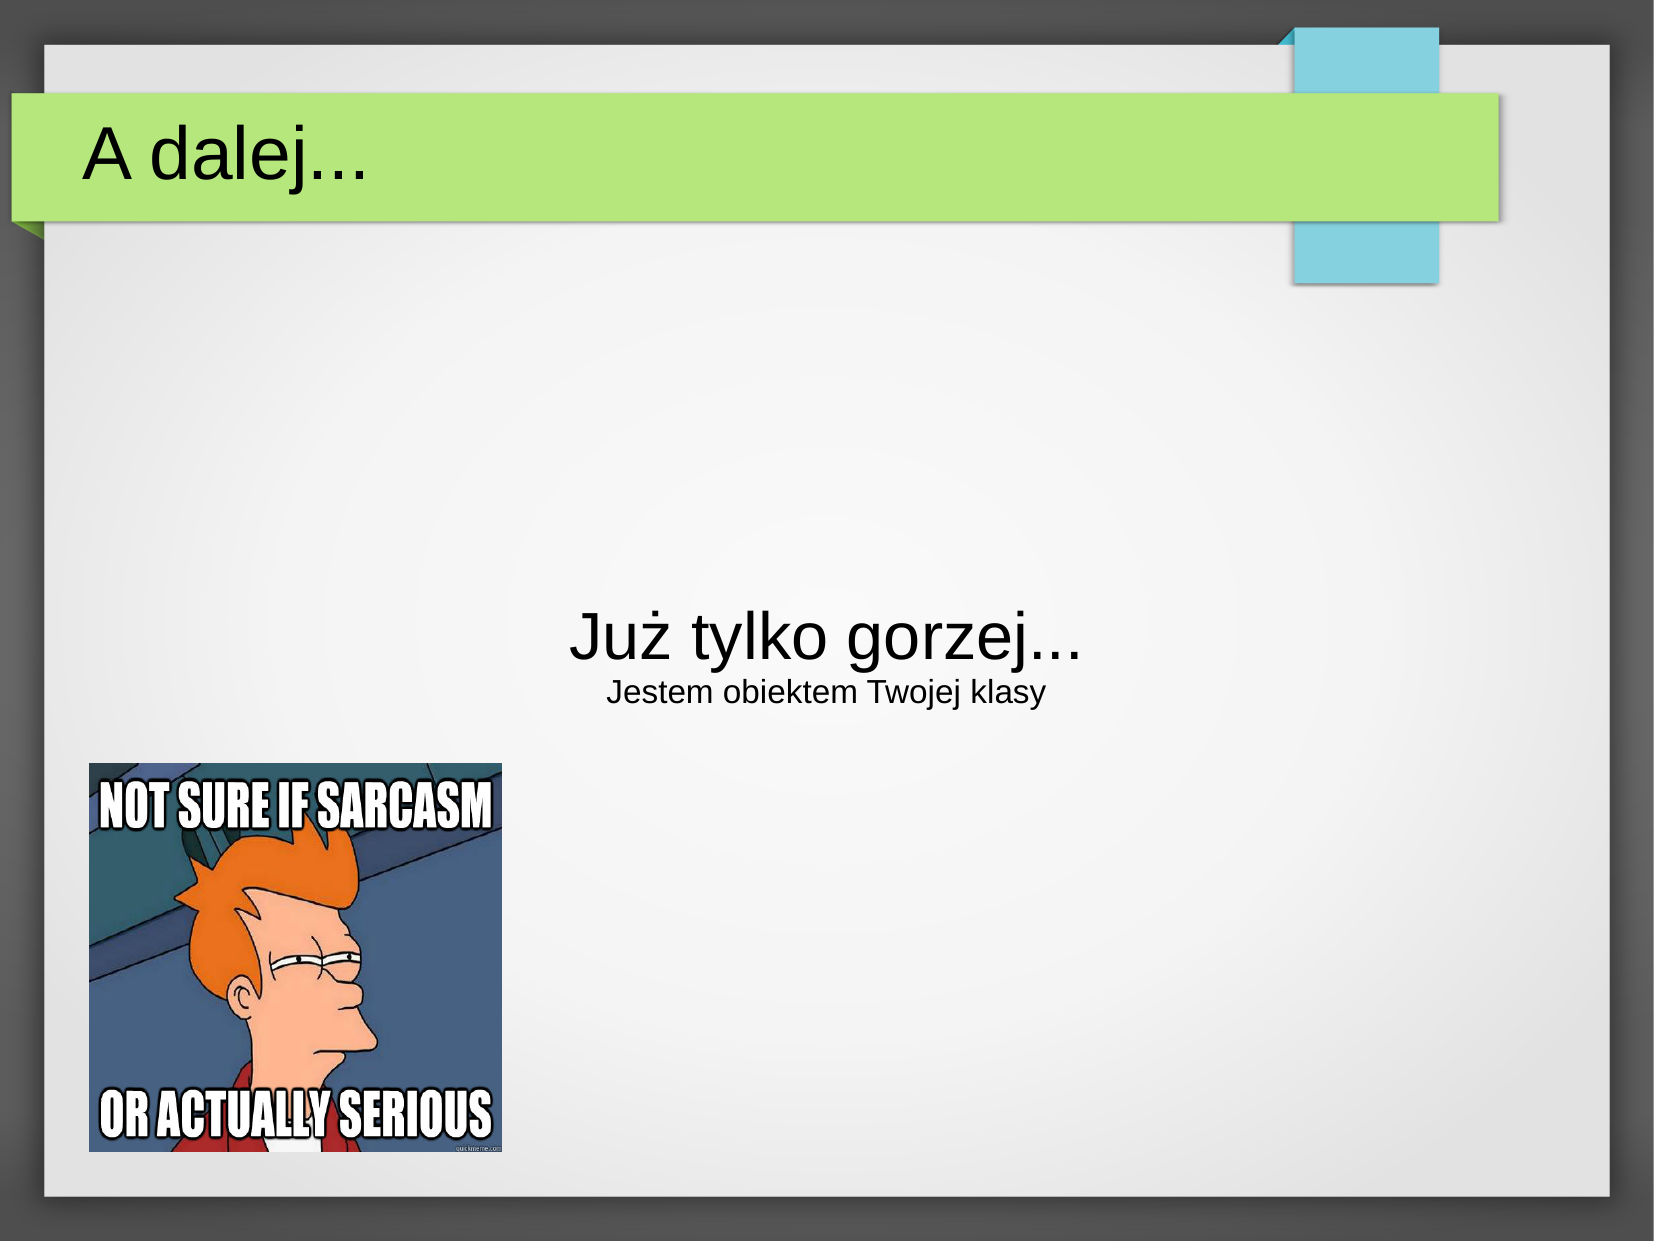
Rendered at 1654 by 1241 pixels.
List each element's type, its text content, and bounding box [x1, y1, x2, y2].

subtitle Już tylko gorzej... Jestem obiektem Twojej klasy [82, 295, 1571, 1015]
title A dalej... [82, 94, 1264, 213]
picture [0, 0, 1654, 1241]
